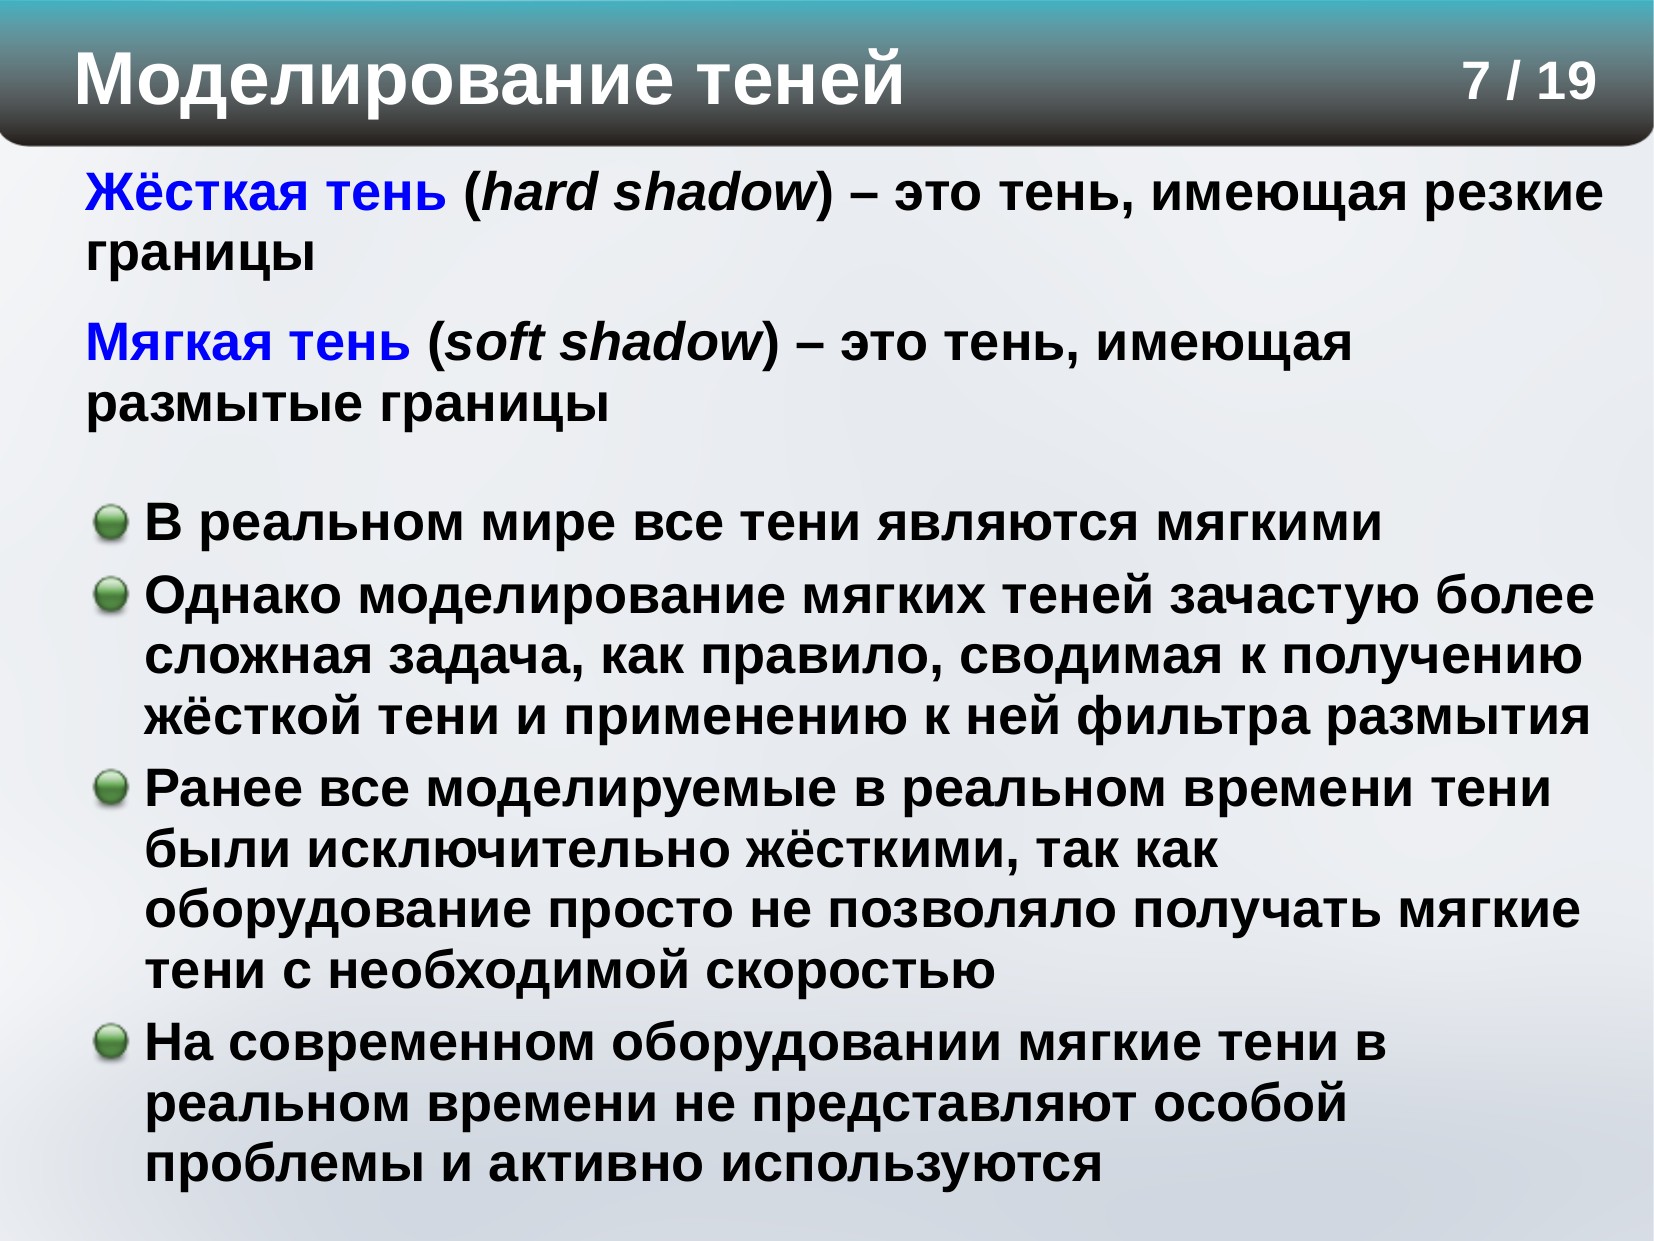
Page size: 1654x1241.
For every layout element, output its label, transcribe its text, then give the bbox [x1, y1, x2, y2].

text_box Моделирование теней [59, 29, 1300, 129]
text_box <номер> / 19 [1446, 42, 1654, 179]
picture [0, 0, 1654, 1241]
text_box Жёсткая тень (hard shadow) – это тень, имеющая резкие границы Мягкая тень (soft shadow) – это тень, имеющая размытые границы В реальном мире все тени являются мягкими Однако моделирование мягких теней зачастую более сложная задача, как правило, сводимая к получению жёсткой тени и применению к ней фильтра размытия Ранее все моделируемые в реальном времени тени были исключительно жёсткими, так как оборудование просто не позволяло получать мягкие тени с необходимой скоростью На современном оборудовании мягкие тени в реальном времени не представляют особой проблемы и активно используются [70, 153, 1625, 1201]
